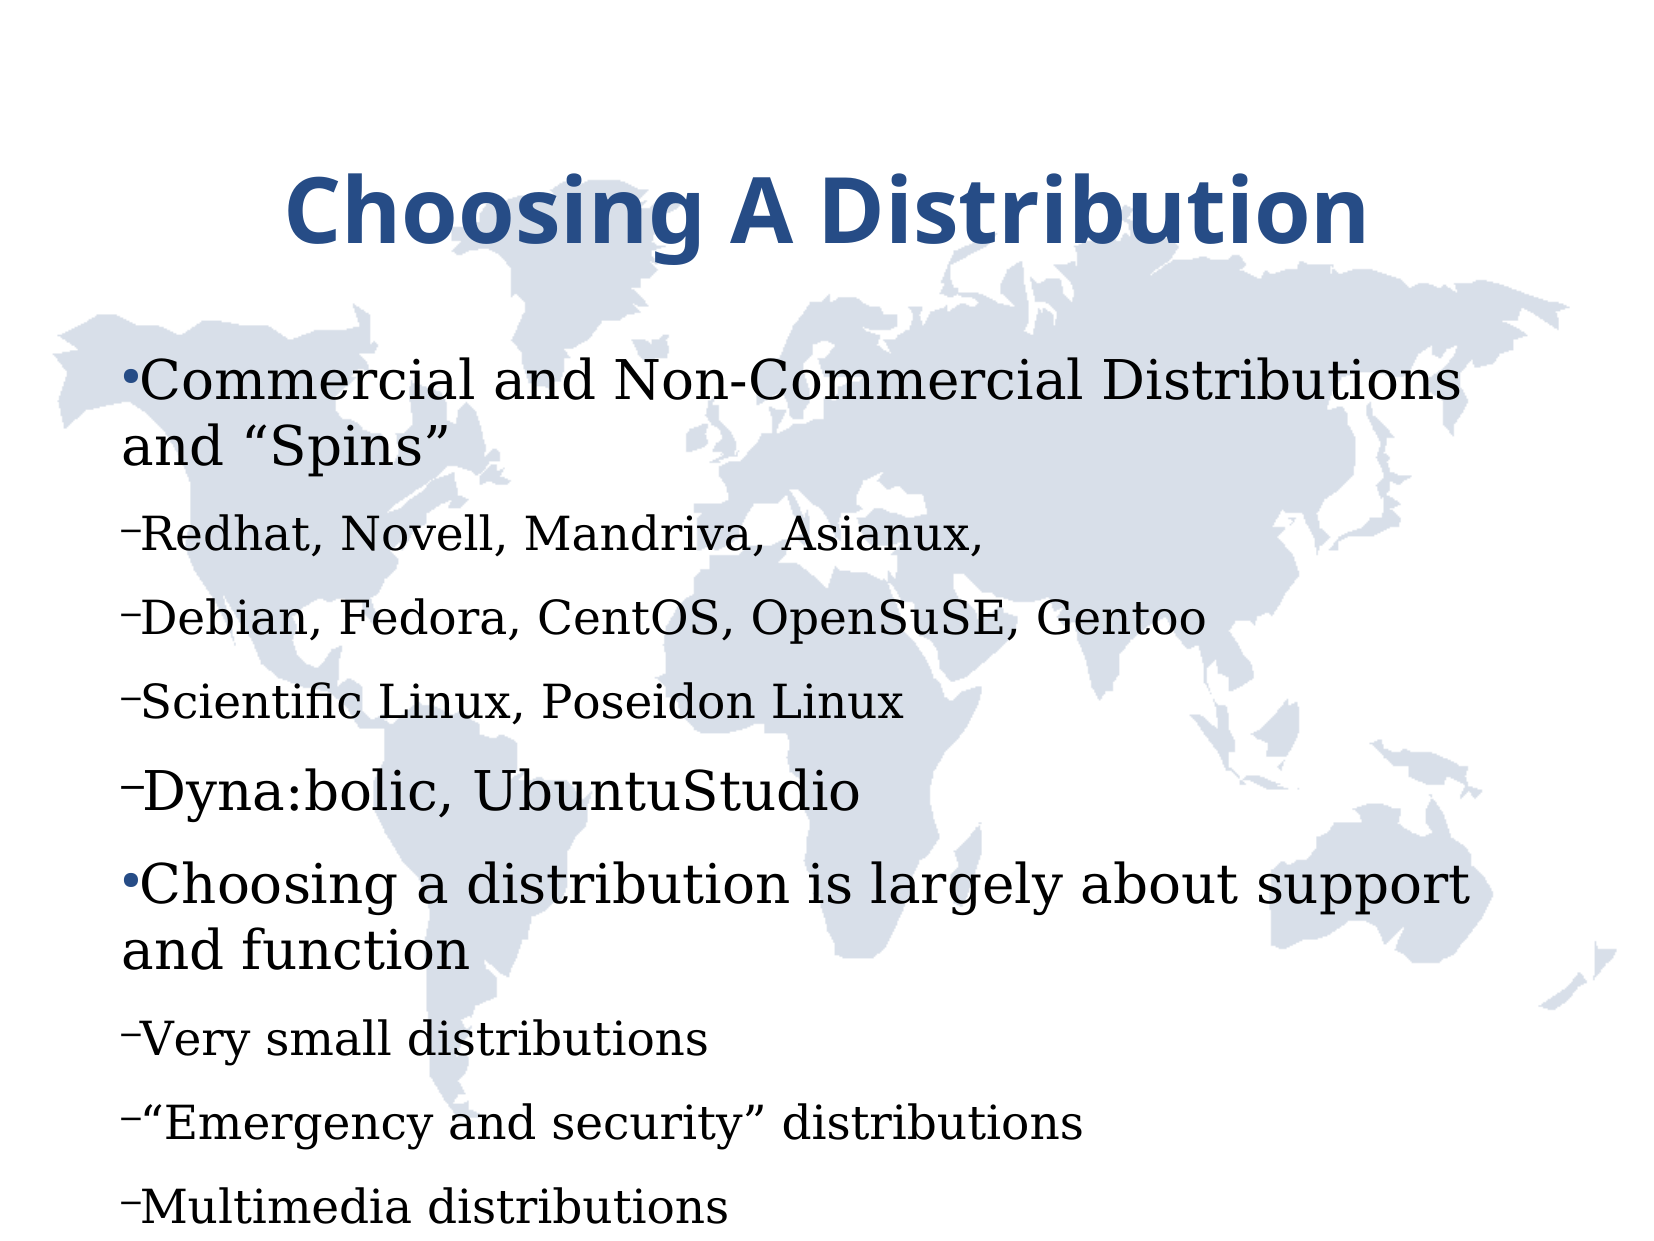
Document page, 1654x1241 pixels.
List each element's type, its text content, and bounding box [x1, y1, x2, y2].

title Choosing A Distribution [121, 102, 1534, 310]
list Commercial and Non-Commercial Distributions and “Spins” Redhat, Novell, Mandriva, Asianux, Debian, Fedora, CentOS, OpenSuSE, Gentoo Scientific Linux, Poseidon Linux Dyna:bolic, UbuntuStudio Choosing a distribution is largely about support and function Very small distributions “Emergency and security” distributions Multimedia distributions [121, 344, 1534, 1234]
